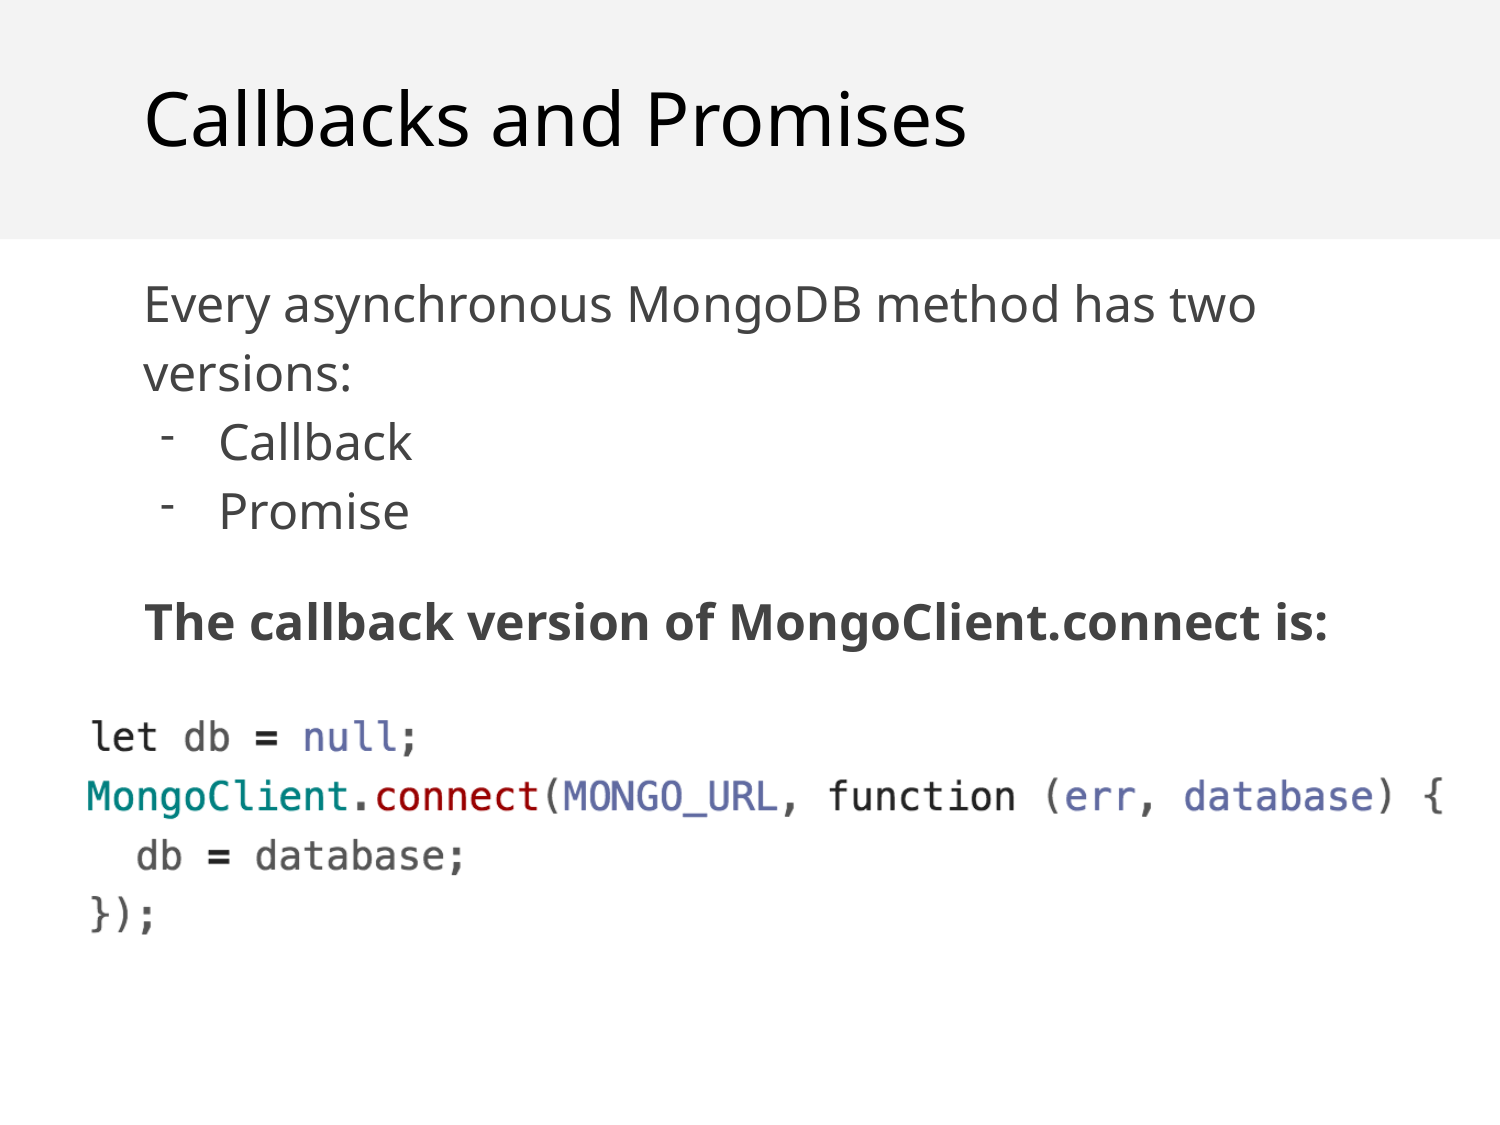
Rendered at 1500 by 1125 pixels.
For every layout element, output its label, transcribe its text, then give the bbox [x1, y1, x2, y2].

picture [54, 689, 1476, 974]
list Every asynchronous MongoDB method has two versions: Callback Promise [128, 248, 1372, 502]
list The callback version of MongoClient.connect is: [129, 566, 1374, 680]
title Callbacks and Promises [128, 56, 1372, 183]
